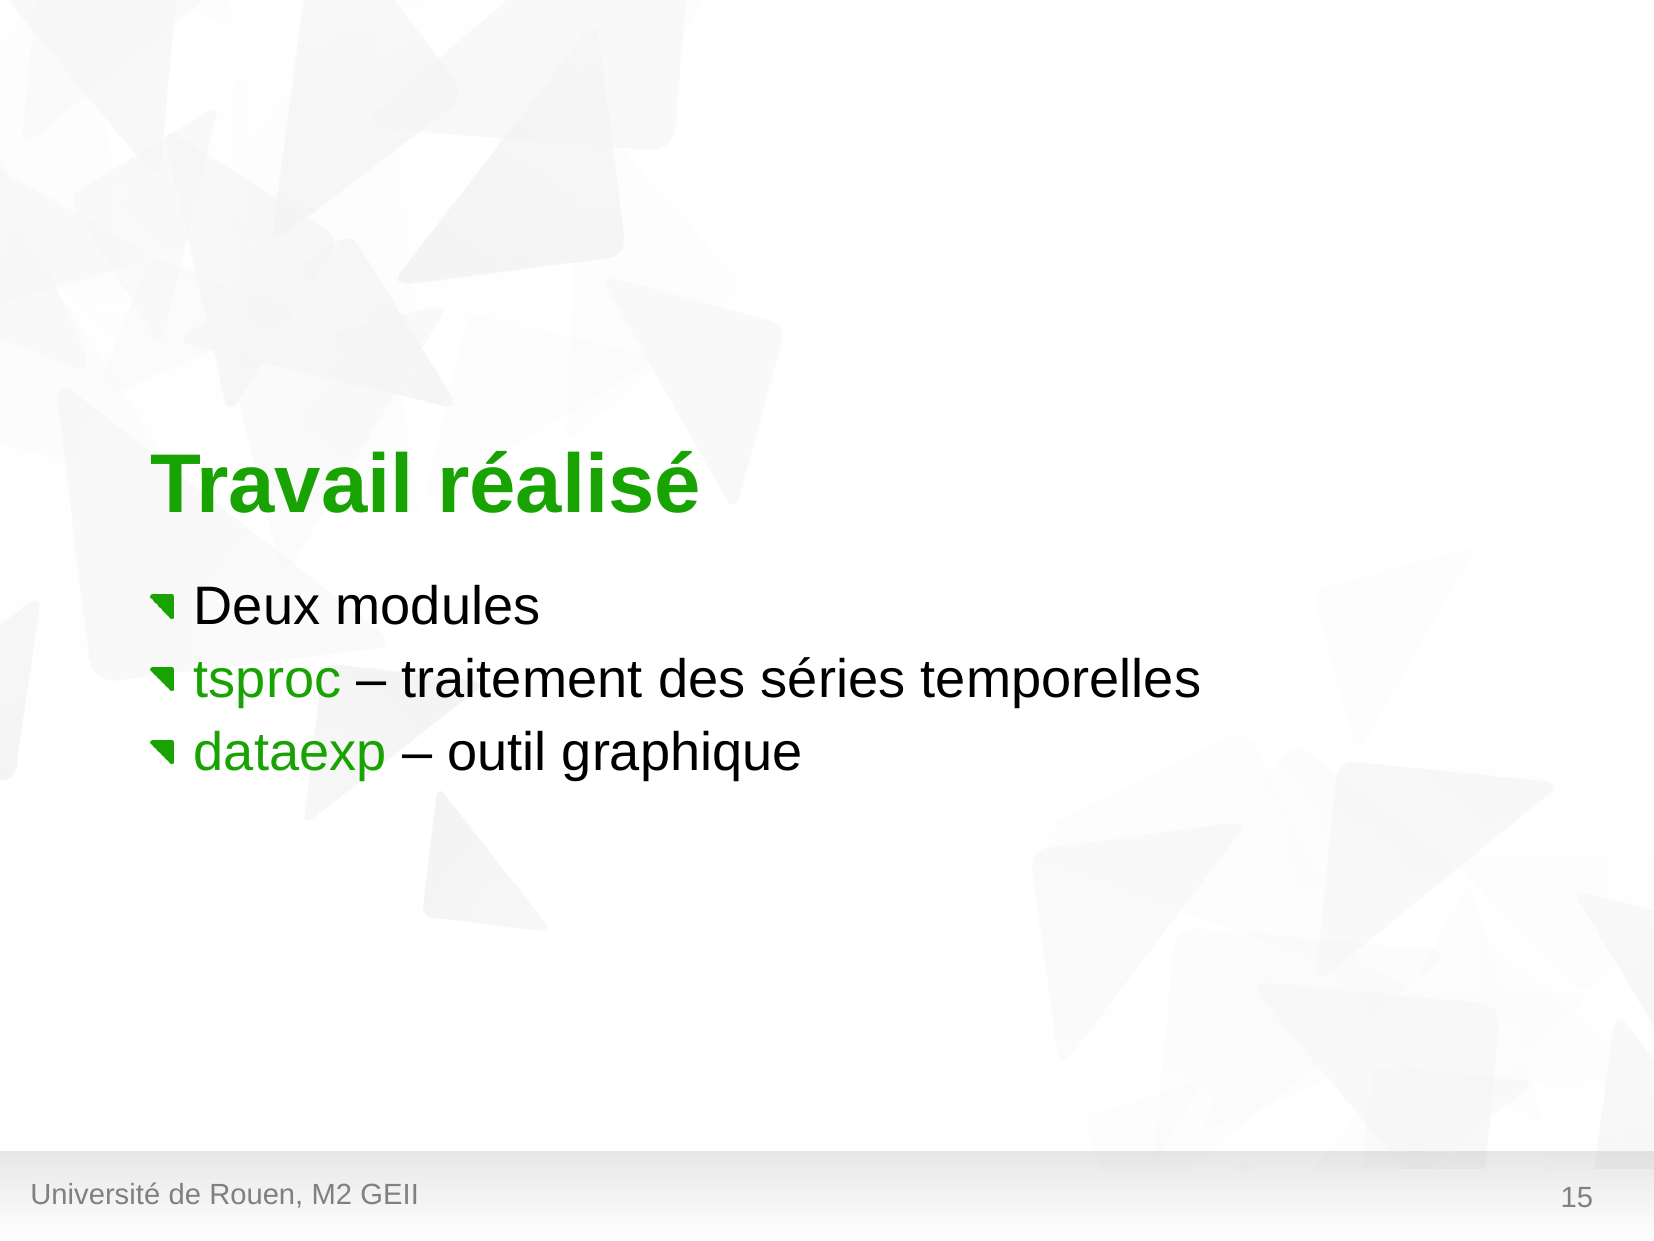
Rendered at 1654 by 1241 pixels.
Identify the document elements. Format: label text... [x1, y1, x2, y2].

title Travail réalisé [150, 395, 1420, 573]
list Deux modules tsproc – traitement des séries temporelles dataexp – outil graphique [150, 576, 1396, 1026]
picture [915, 548, 1654, 1169]
picture [0, 0, 783, 931]
